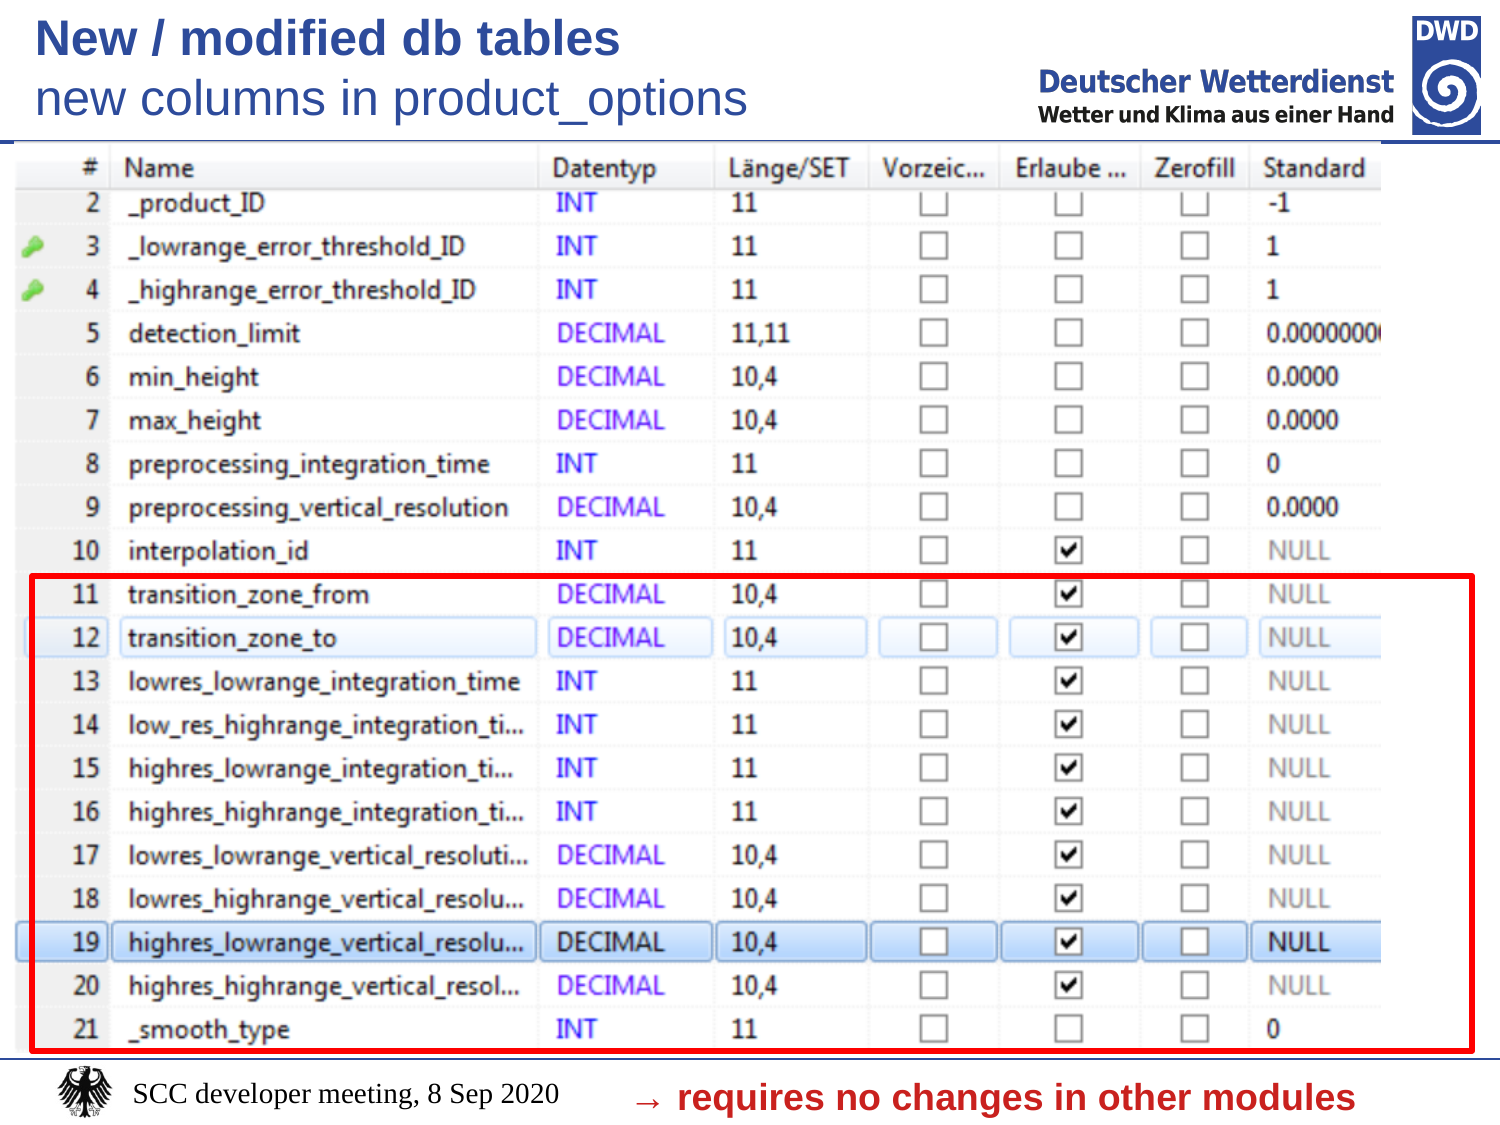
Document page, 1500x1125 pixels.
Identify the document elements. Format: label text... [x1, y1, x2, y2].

picture [35, 579, 1381, 1048]
text_box New / modified db tables new columns in product_options [20, 0, 988, 134]
picture [14, 141, 1381, 1053]
picture [1038, 16, 1481, 135]
picture [55, 1064, 114, 1119]
text_box → requires no changes in other modules [614, 1065, 1372, 1125]
